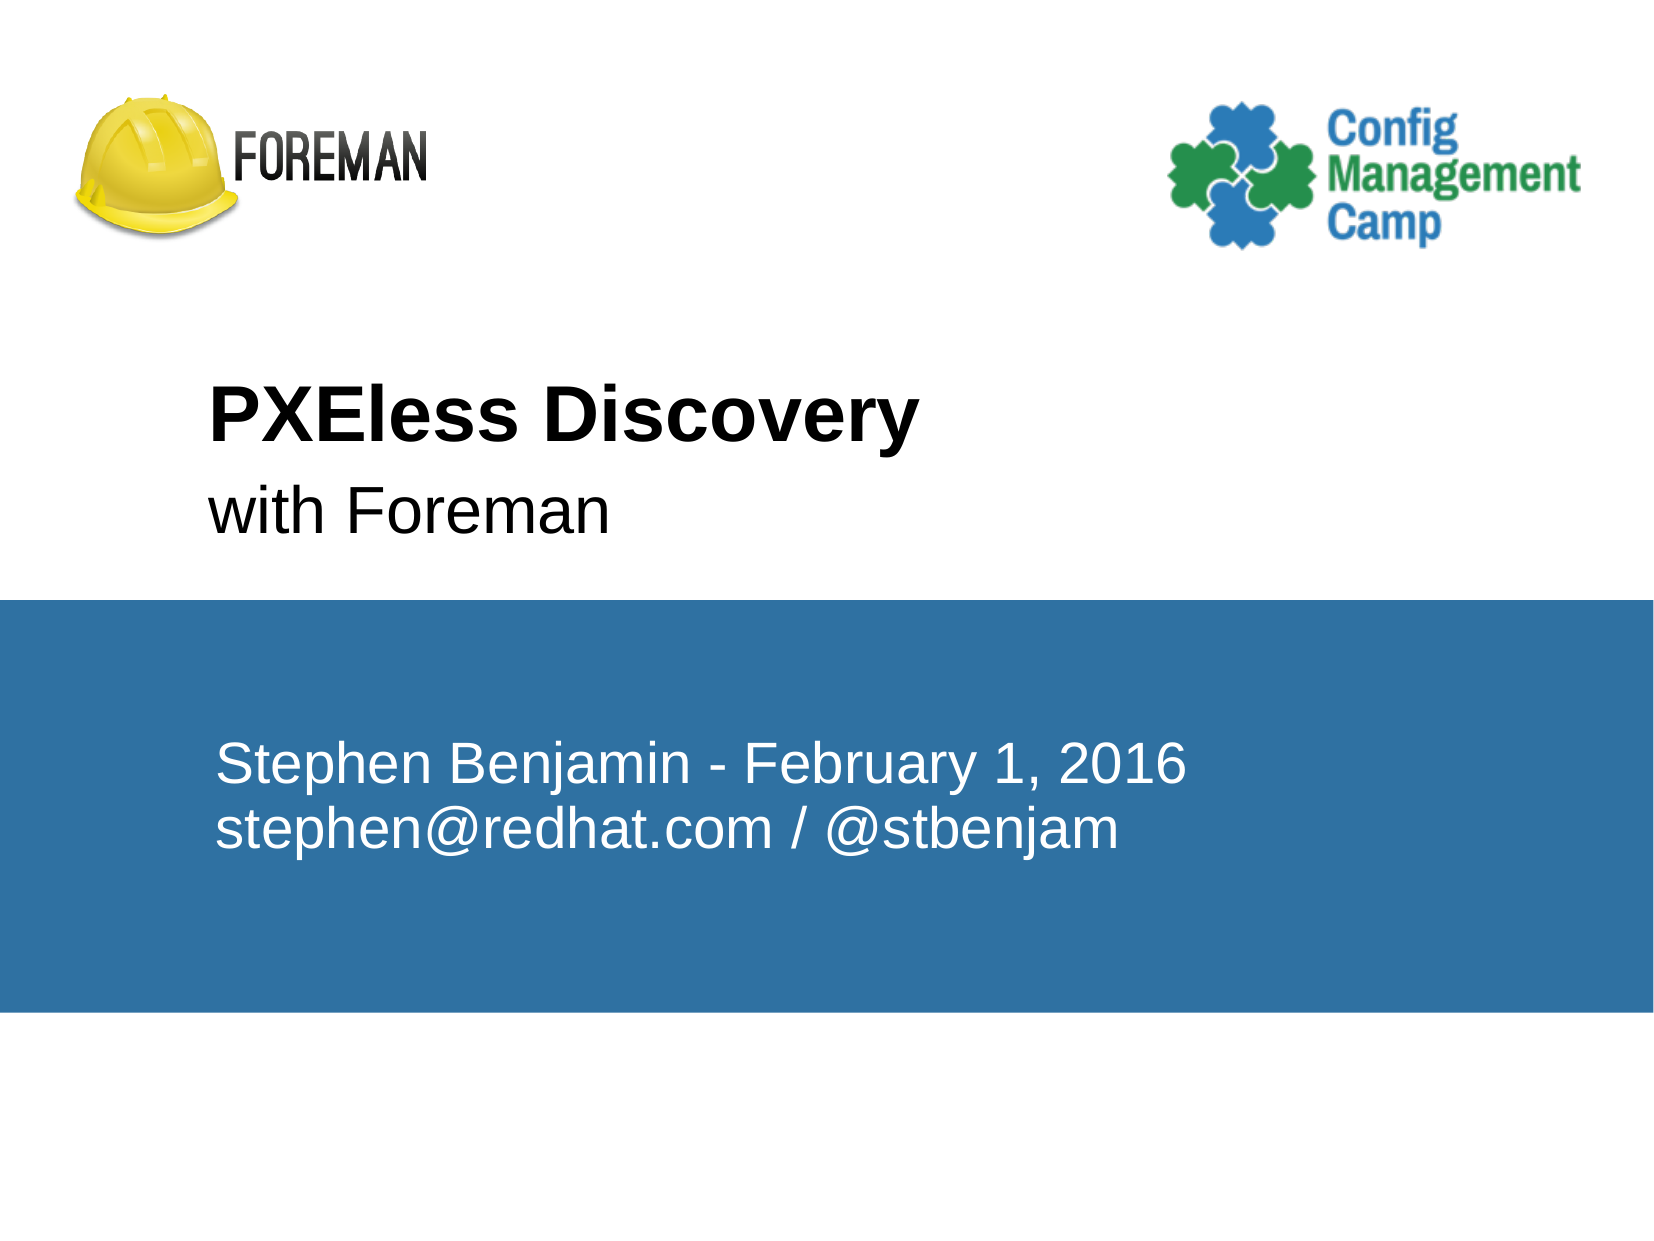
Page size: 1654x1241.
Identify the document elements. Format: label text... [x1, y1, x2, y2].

text_box PXEless Discovery with Foreman [193, 344, 1211, 654]
text_box Stephen Benjamin - February 1, 2016 stephen@redhat.com / @stbenjam [200, 723, 1206, 934]
picture [1058, 23, 1654, 337]
picture [70, 94, 426, 243]
